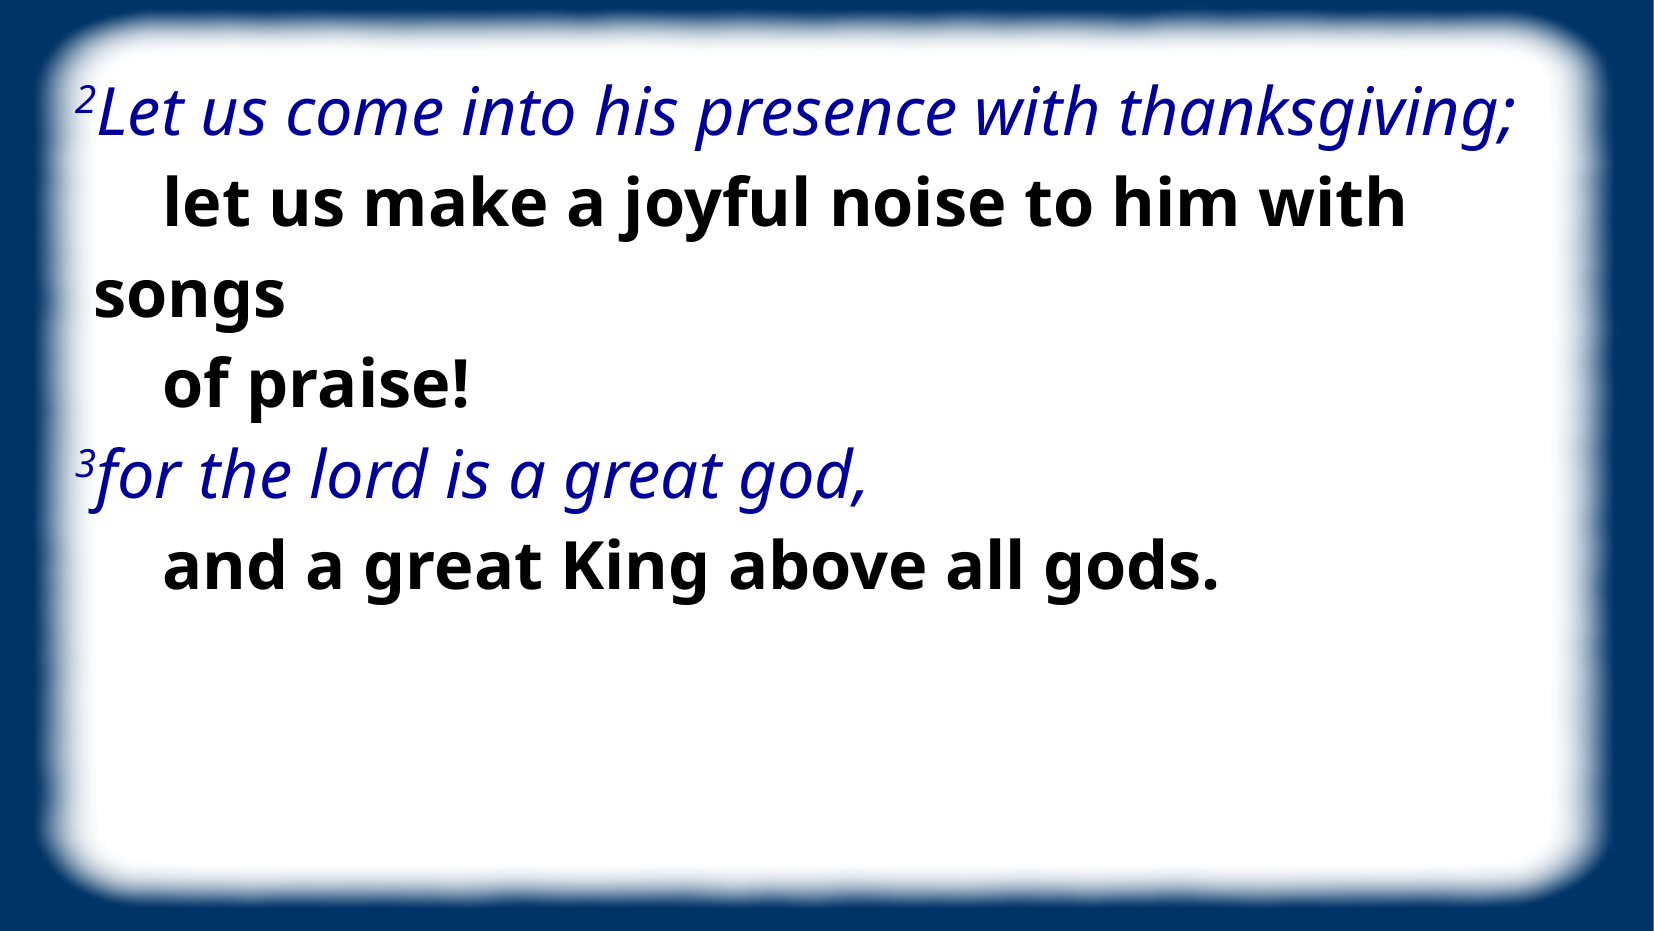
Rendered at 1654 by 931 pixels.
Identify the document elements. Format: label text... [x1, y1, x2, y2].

text_box 2Let us come into his presence with thanksgiving; let us make a joyful noise to him with songs of praise! 3for the lord is a great god, and a great King above all gods. [60, 56, 1591, 556]
picture [0, 0, 1654, 931]
